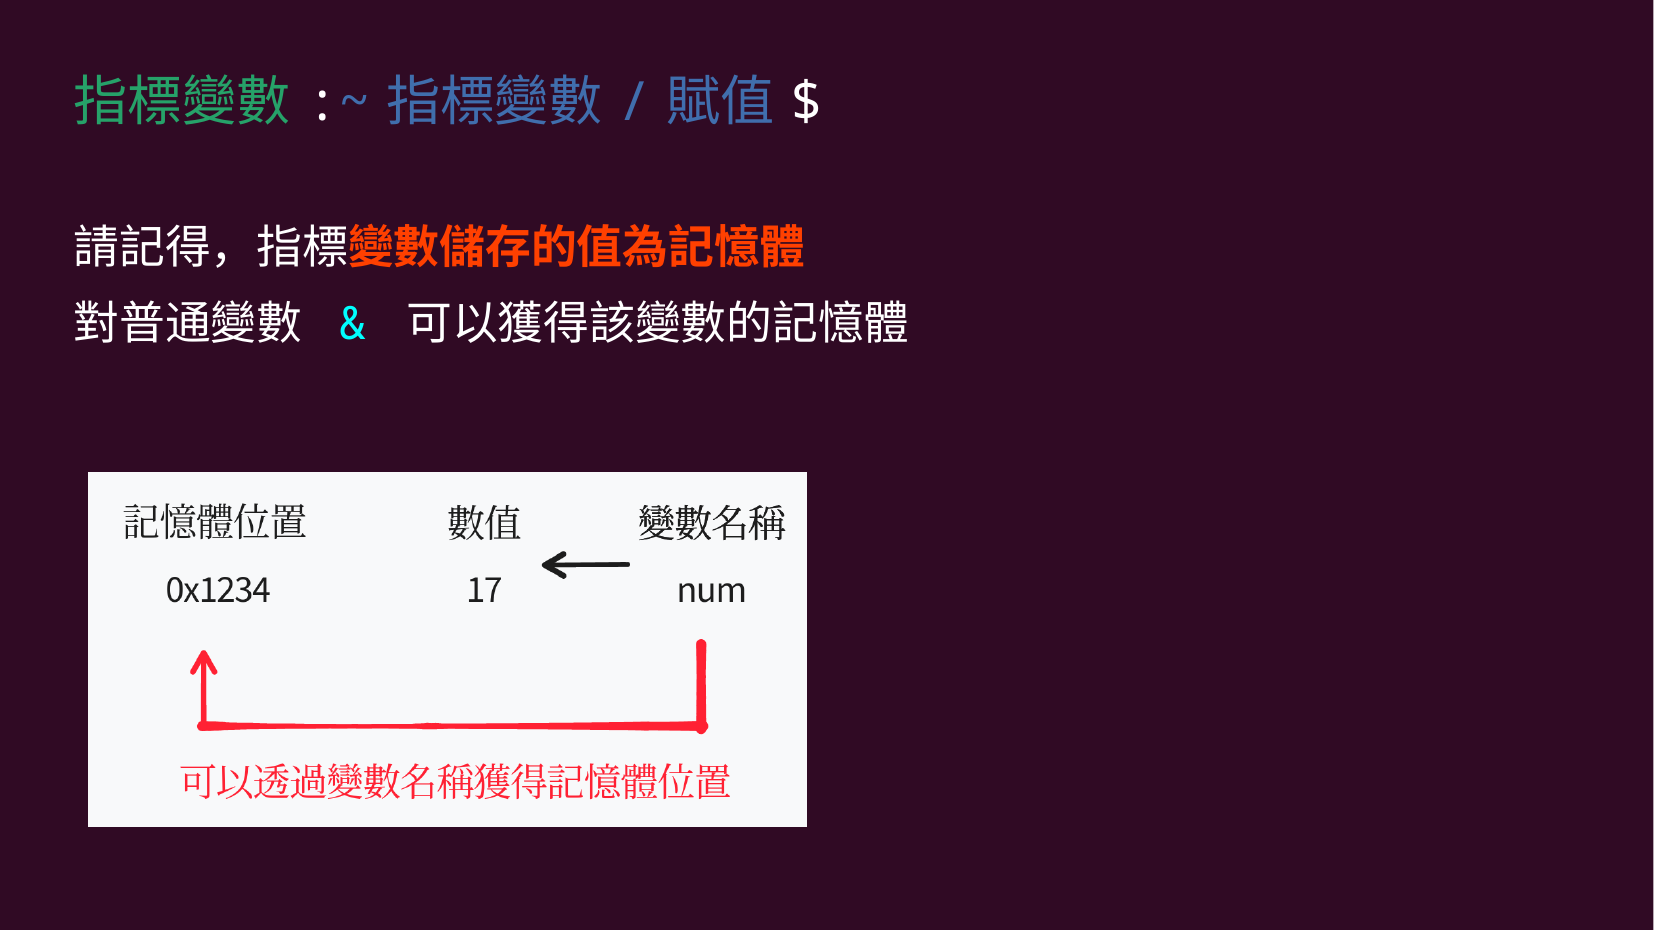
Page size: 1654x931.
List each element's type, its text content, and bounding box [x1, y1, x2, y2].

text_box 請記得，指標變數儲存的值為記憶體 對普通變數 & 可以獲得該變數的記憶體 [59, 193, 1613, 672]
text_box 指標變數:~指標變數/賦值$ [59, 55, 1201, 139]
picture [88, 472, 807, 827]
